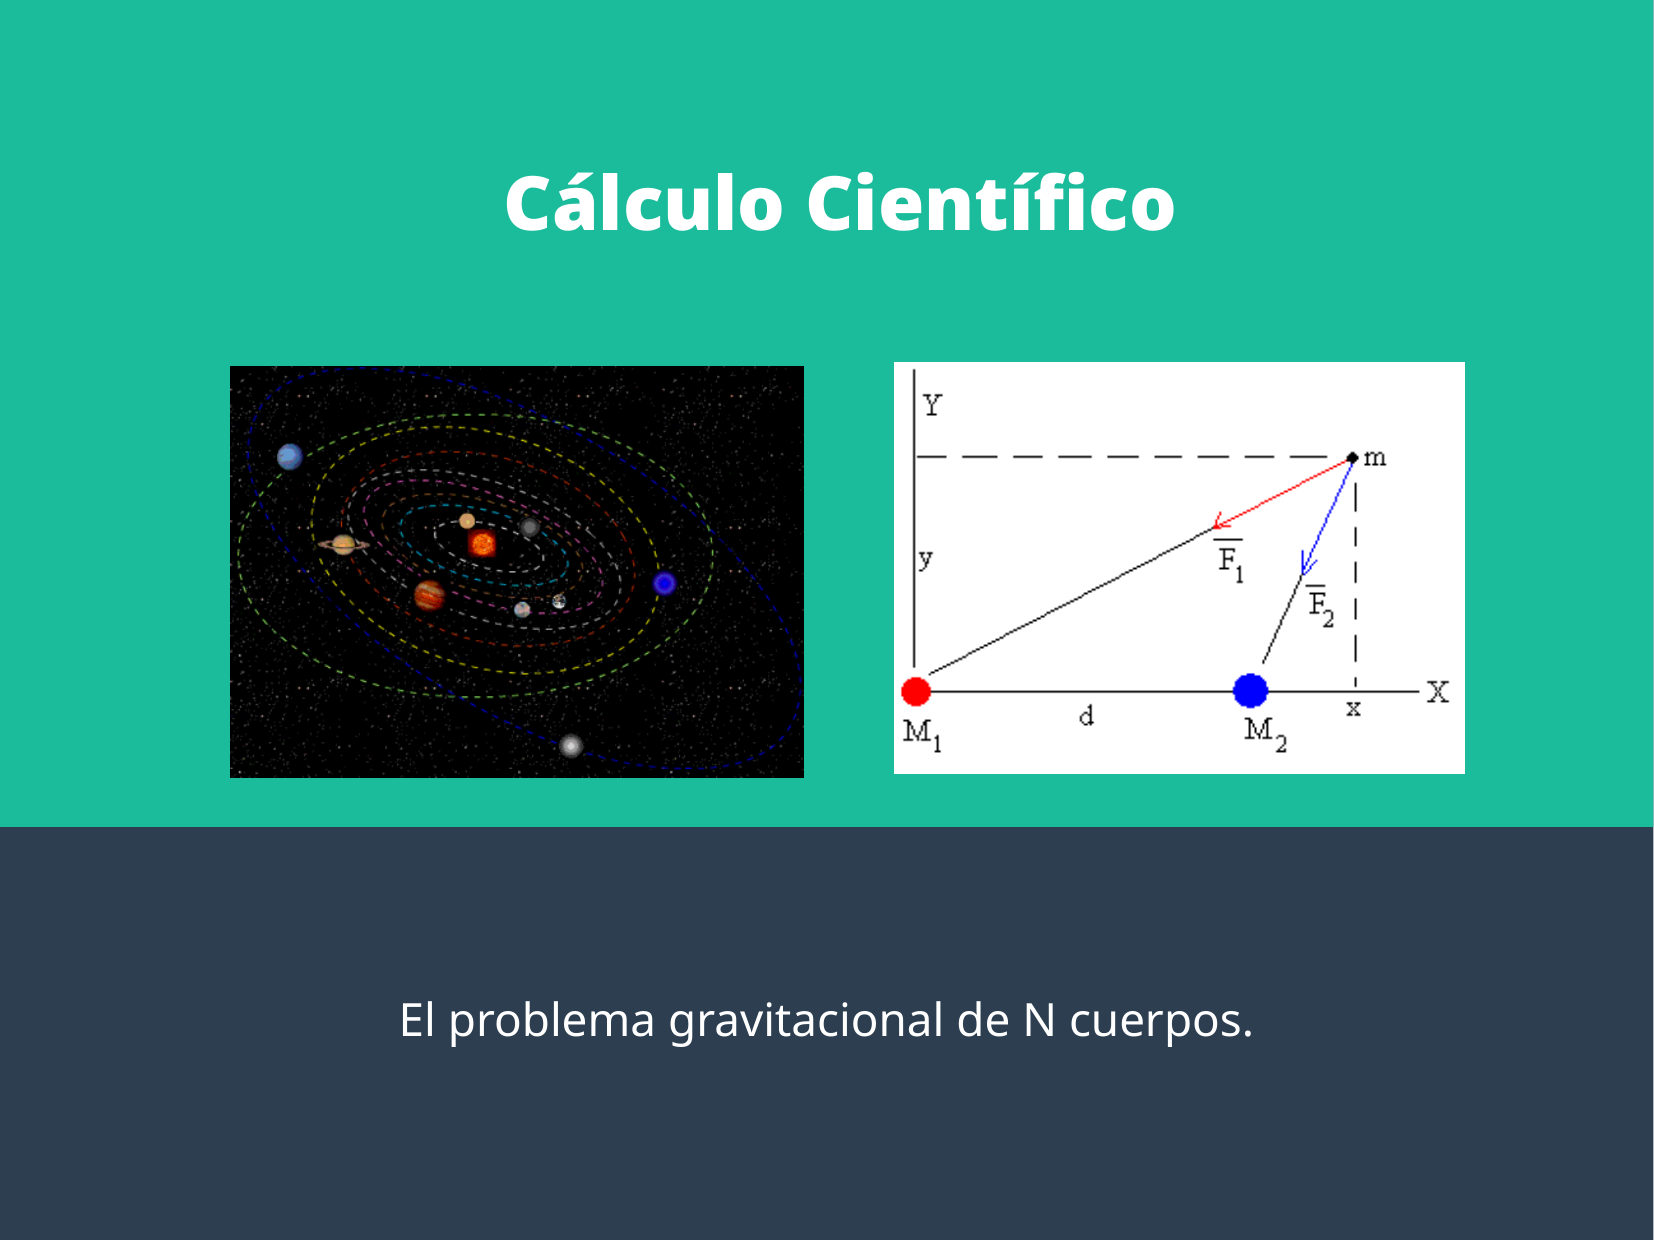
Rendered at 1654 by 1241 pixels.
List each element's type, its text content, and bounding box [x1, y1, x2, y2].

title Cálculo Científico [82, 45, 1619, 308]
subtitle El problema gravitacional de N cuerpos. [59, 856, 1595, 1182]
picture [894, 362, 1465, 774]
picture [230, 366, 804, 778]
